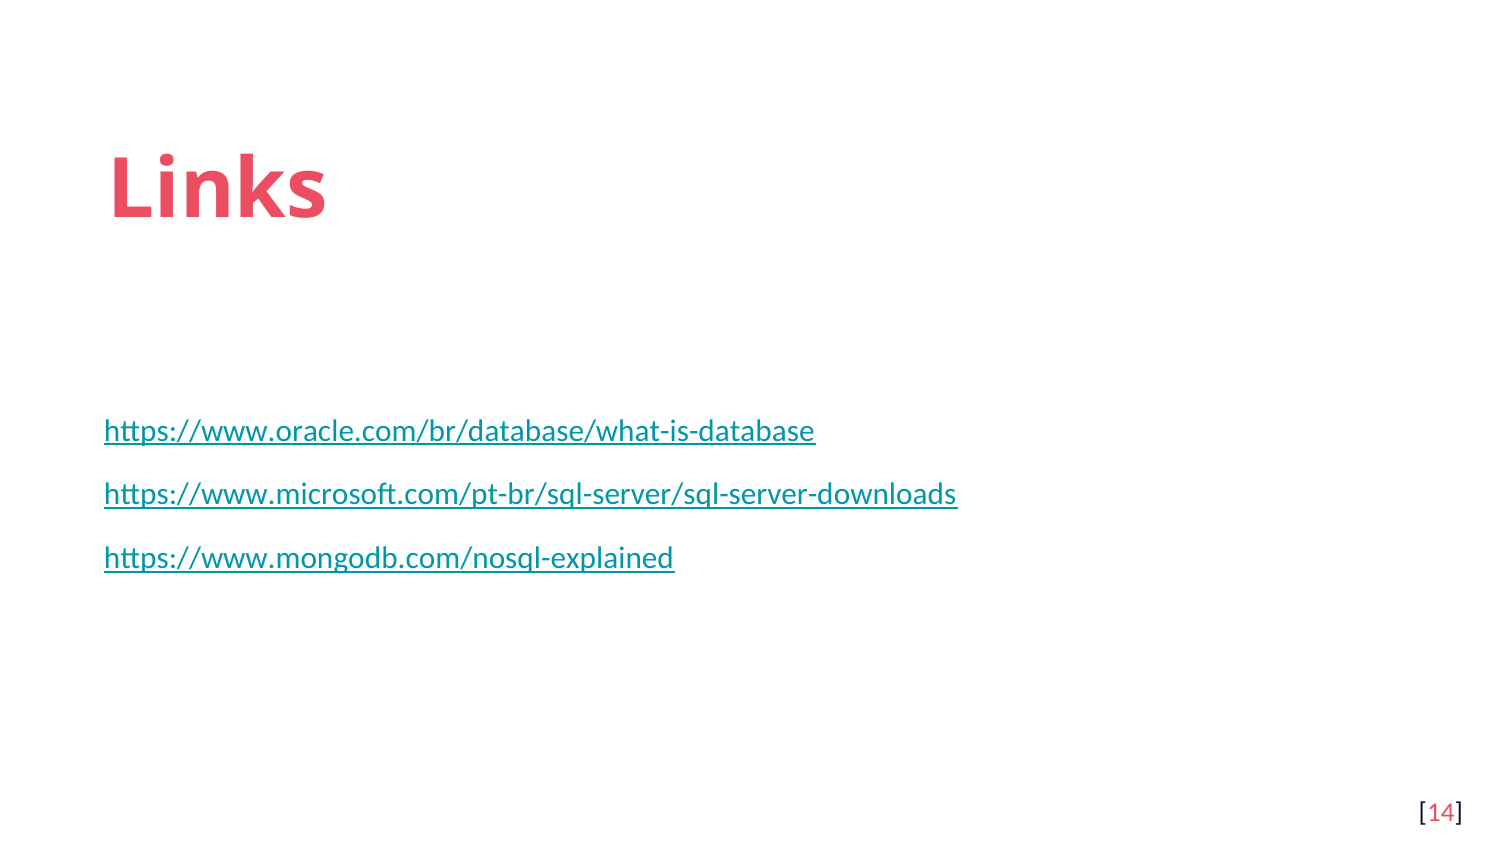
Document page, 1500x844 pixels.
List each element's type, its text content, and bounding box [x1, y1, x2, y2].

text_box https://www.oracle.com/br/database/what-is-database https://www.microsoft.com/pt-br/sql-server/sql-server-downloads https://www.mongodb.com/nosql-explained [89, 312, 1412, 668]
slide_number [‹#›] [1403, 779, 1494, 844]
text_box Links [92, 104, 1408, 243]
